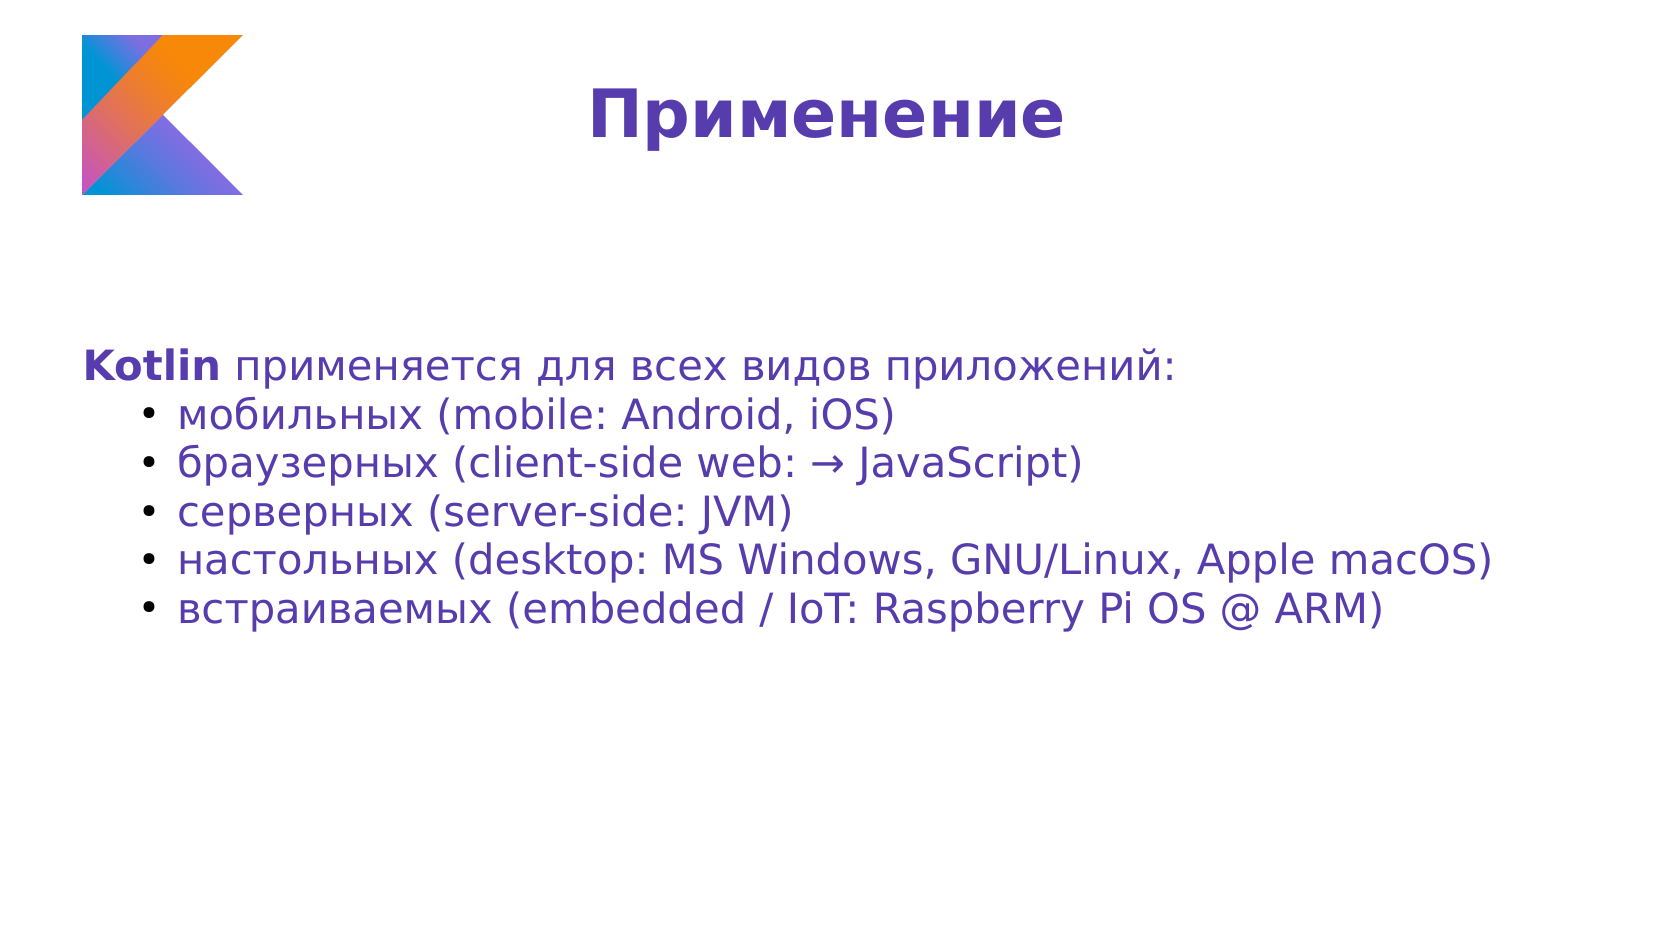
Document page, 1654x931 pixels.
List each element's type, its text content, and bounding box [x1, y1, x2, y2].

subtitle Kotlin применяется для всех видов приложений: мобильных (mobile: Android, iOS) браузерных (client-side web: → JavaScript) серверных (server-side: JVM) настольных (desktop: MS Windows, GNU/Linux, Apple macOS) встраиваемых (embedded / IoT: Raspberry Pi OS @ ARM) [82, 217, 1571, 757]
title Применение [243, 37, 1571, 193]
picture [82, 35, 243, 195]
